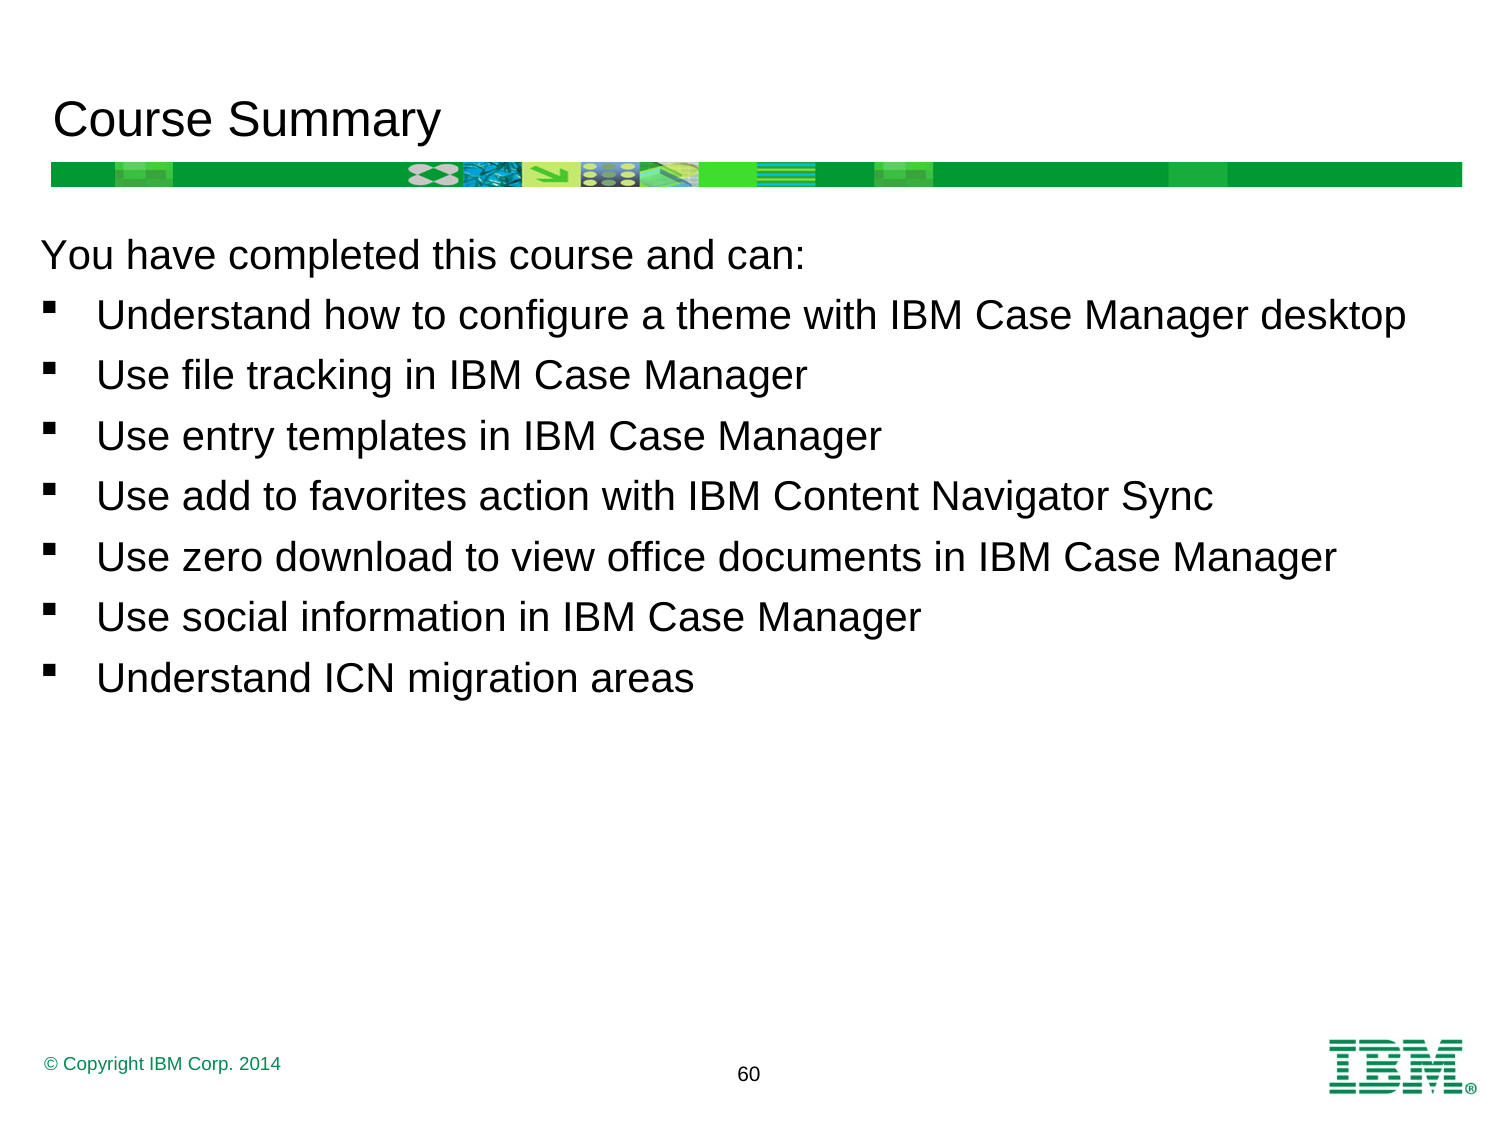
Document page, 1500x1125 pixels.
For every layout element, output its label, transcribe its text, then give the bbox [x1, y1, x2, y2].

picture [50, 161, 1463, 189]
text_box Course Summary [37, 45, 1388, 188]
text_box You have completed this course and can: Understand how to configure a theme with IBM Case Manager desktop Use file tracking in IBM Case Manager Use entry templates in IBM Case Manager Use add to favorites action with IBM Content Navigator Sync Use zero download to view office documents in IBM Case Manager Use social information in IBM Case Manager Understand ICN migration areas [24, 220, 1463, 1038]
picture [1327, 1037, 1479, 1096]
text_box <number> [425, 1052, 776, 1113]
